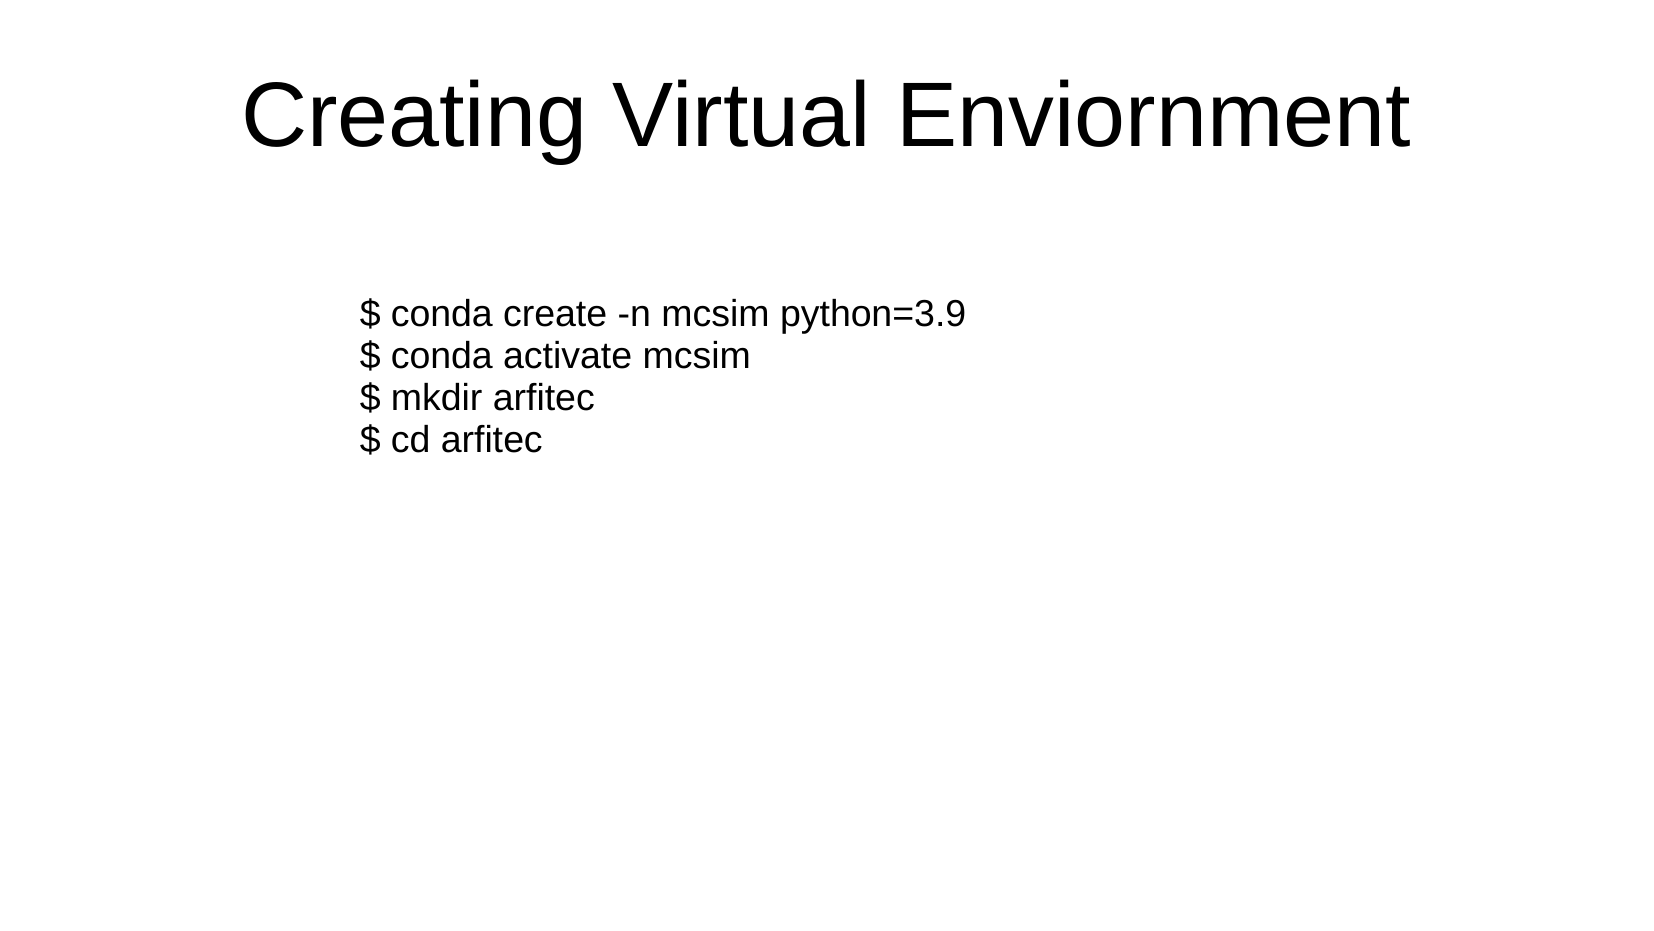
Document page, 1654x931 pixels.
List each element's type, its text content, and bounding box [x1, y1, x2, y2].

text_box $ conda create -n mcsim python=3.9 $ conda activate mcsim $ mkdir arfitec $ cd arfitec [345, 285, 982, 510]
title Creating Virtual Enviornment [82, 37, 1571, 193]
